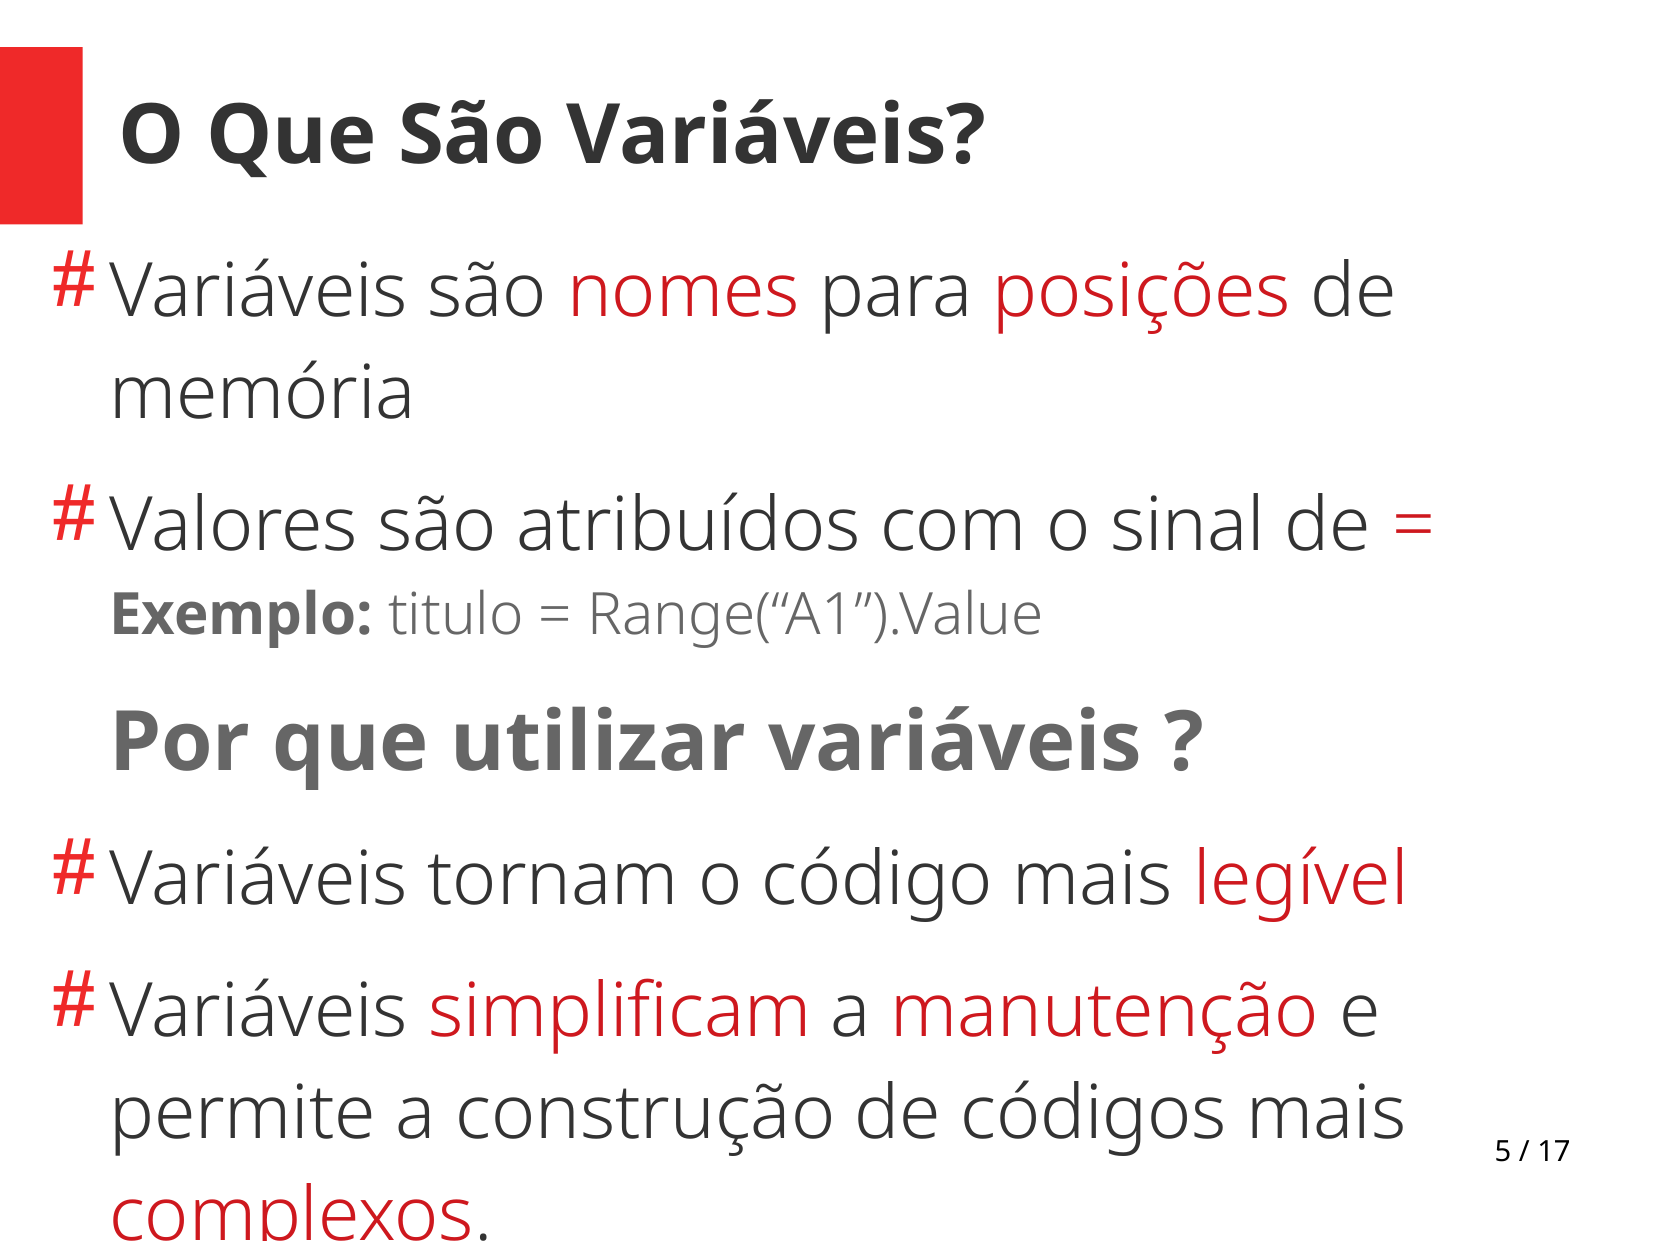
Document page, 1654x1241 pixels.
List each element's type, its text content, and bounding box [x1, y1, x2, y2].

title O Que São Variáveis? [118, 49, 1571, 213]
list Variáveis são nomes para posições de memória Valores são atribuídos com o sinal de = Exemplo: titulo = Range(“A1”).Value Por que utilizar variáveis ? Variáveis tornam o código mais legível Variáveis simplificam a manutenção e permite a construção de códigos mais complexos. [35, 236, 1607, 1111]
